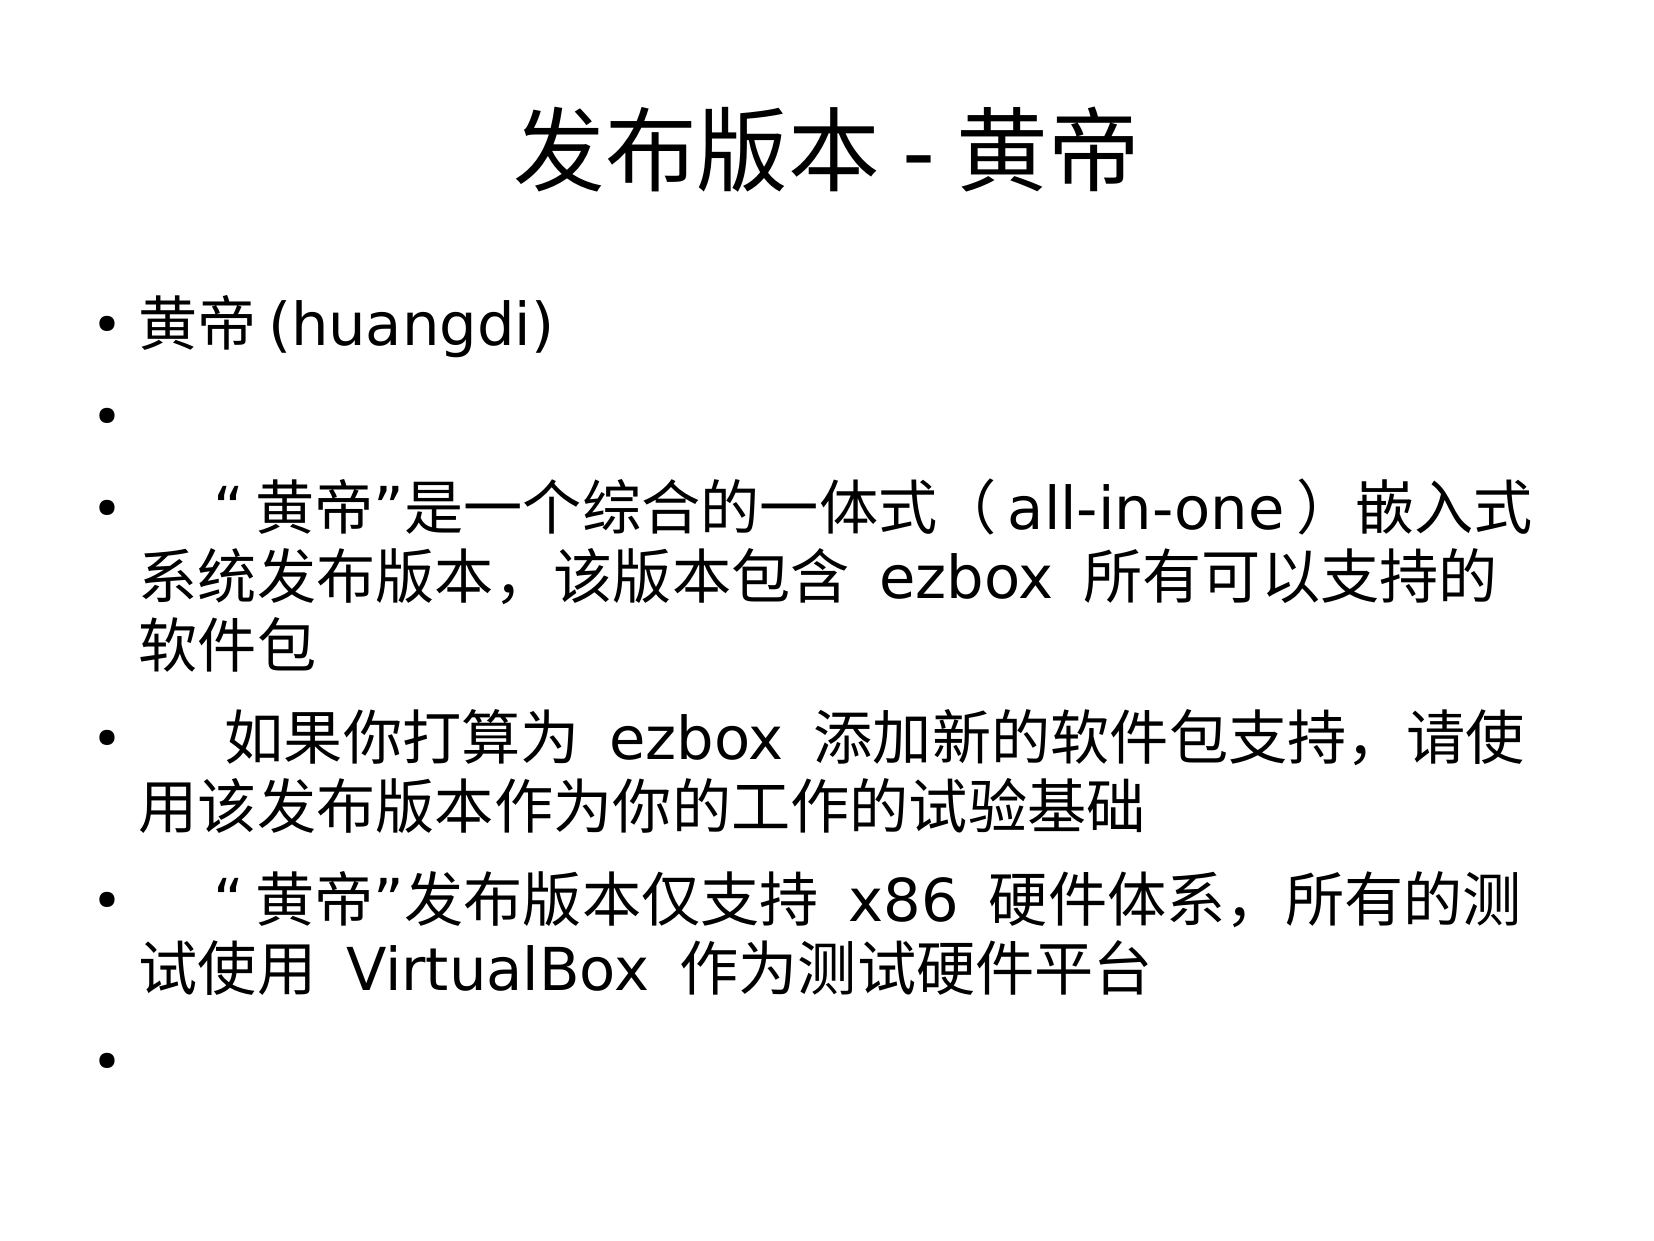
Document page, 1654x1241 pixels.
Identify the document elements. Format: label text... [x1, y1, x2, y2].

list 黄帝(huangdi) “黄帝”是一个综合的一体式（all-in-one）嵌入式系统发布版本，该版本包含 ezbox 所有可以支持的软件包 如果你打算为 ezbox 添加新的软件包支持，请使用该发布版本作为你的工作的试验基础 “黄帝”发布版本仅支持 x86 硬件体系，所有的测试使用 VirtualBox 作为测试硬件平台 [82, 290, 1538, 1010]
title 发布版本-黄帝 [82, 49, 1571, 257]
